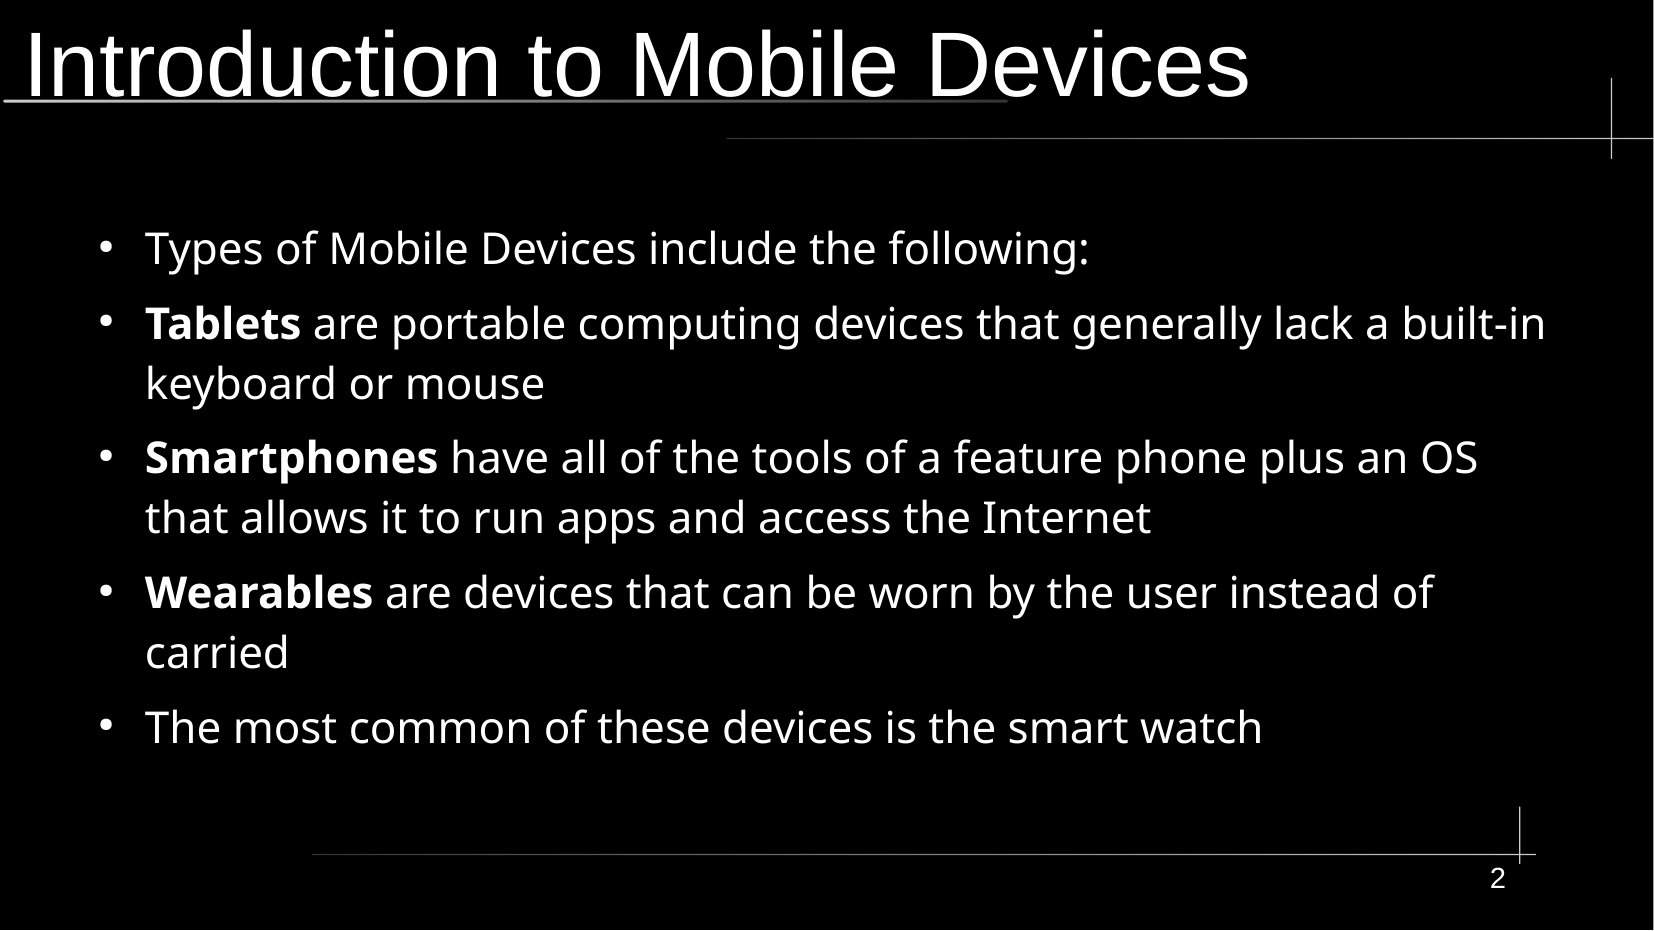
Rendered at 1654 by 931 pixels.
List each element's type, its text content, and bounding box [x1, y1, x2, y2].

list Types of Mobile Devices include the following: Tablets are portable computing devices that generally lack a built-in keyboard or mouse Smartphones have all of the tools of a feature phone plus an OS that allows it to run apps and access the Internet Wearables are devices that can be worn by the user instead of carried The most common of these devices is the smart watch [82, 217, 1571, 758]
title Introduction to Mobile Devices [23, 11, 1589, 119]
